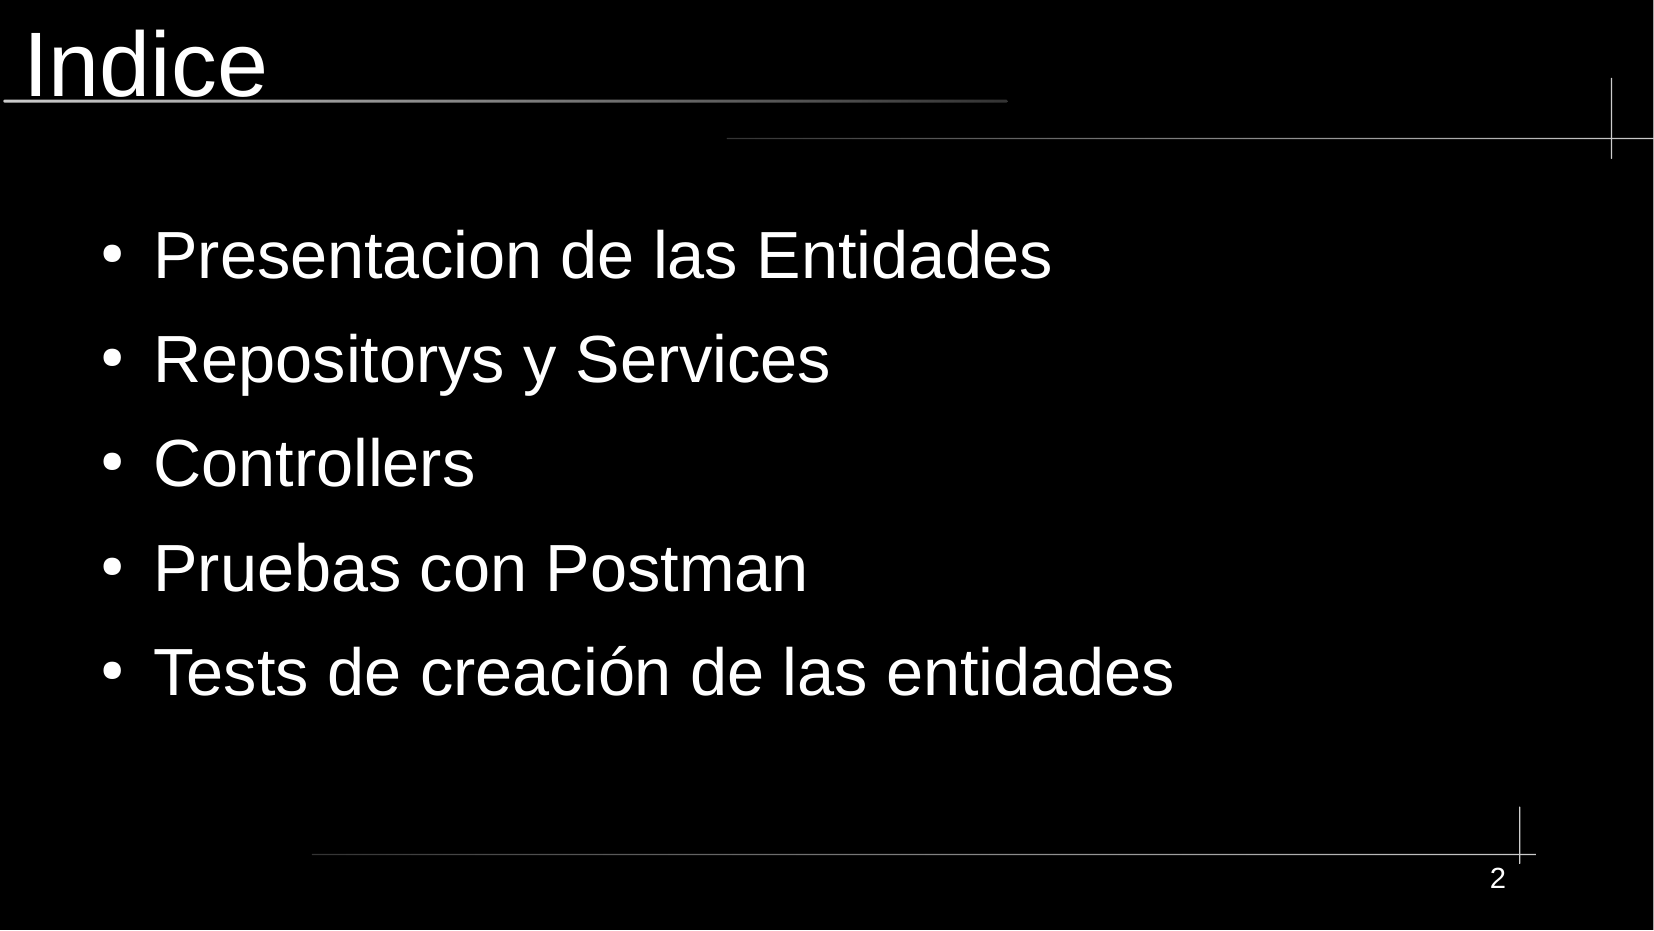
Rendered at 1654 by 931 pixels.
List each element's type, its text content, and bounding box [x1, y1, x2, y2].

title Indice [23, 11, 1589, 119]
list Presentacion de las Entidades Repositorys y Services Controllers Pruebas con Postman Tests de creación de las entidades [82, 217, 1571, 758]
